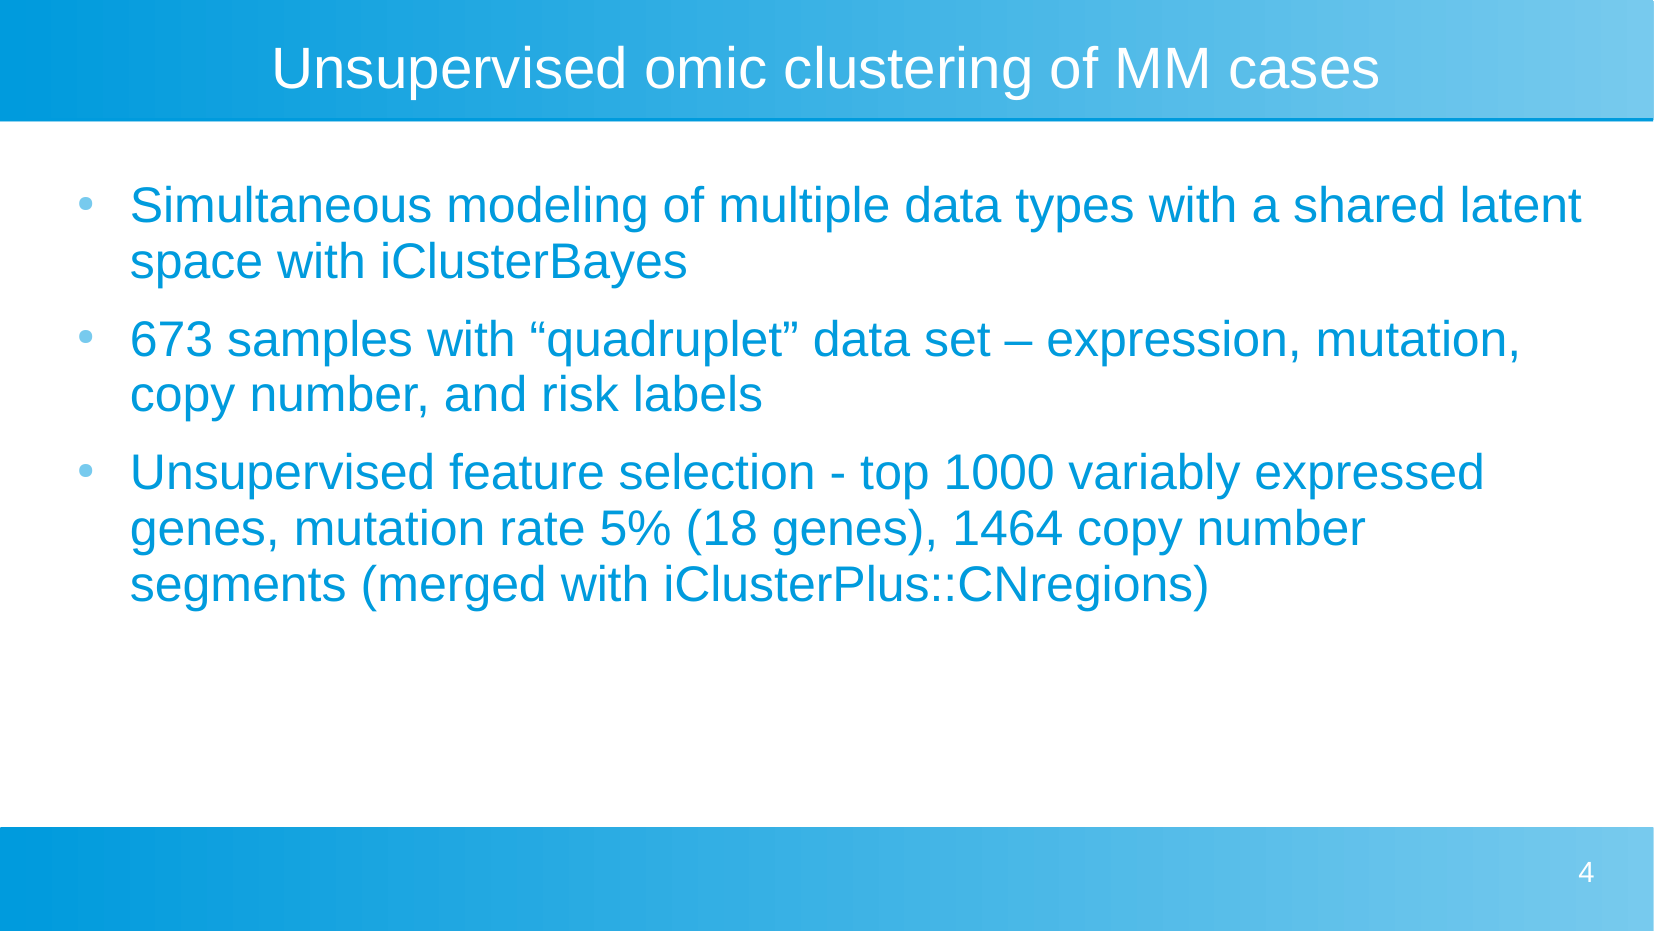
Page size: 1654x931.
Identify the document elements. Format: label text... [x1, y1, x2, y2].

title Unsupervised omic clustering of MM cases [59, 29, 1595, 108]
list Simultaneous modeling of multiple data types with a shared latent space with iClusterBayes 673 samples with “quadruplet” data set – expression, mutation, copy number, and risk labels Unsupervised feature selection - top 1000 variably expressed genes, mutation rate 5% (18 genes), 1464 copy number segments (merged with iClusterPlus::CNregions) [59, 177, 1595, 768]
